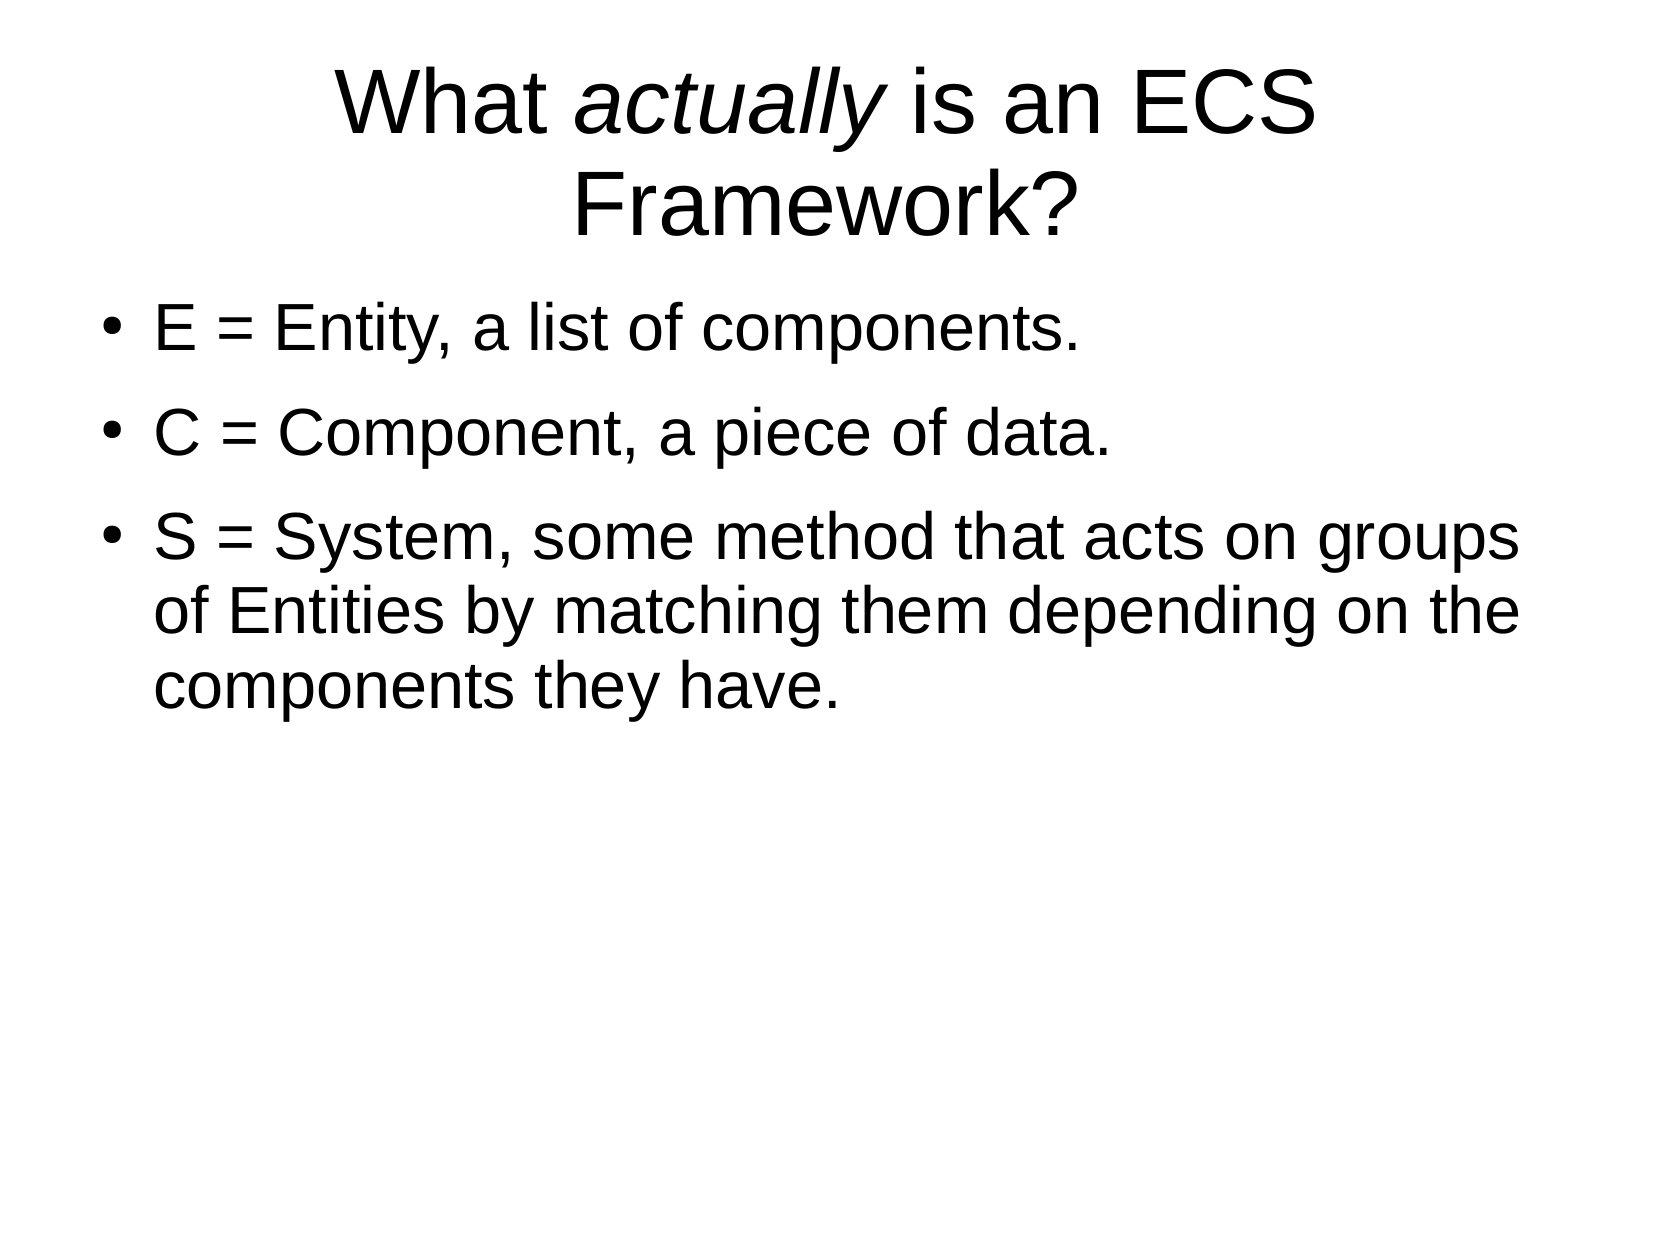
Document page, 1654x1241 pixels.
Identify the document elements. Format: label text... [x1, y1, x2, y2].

title What actually is an ECS Framework? [82, 49, 1571, 257]
list E = Entity, a list of components. C = Component, a piece of data. S = System, some method that acts on groups of Entities by matching them depending on the components they have. [82, 290, 1571, 1010]
